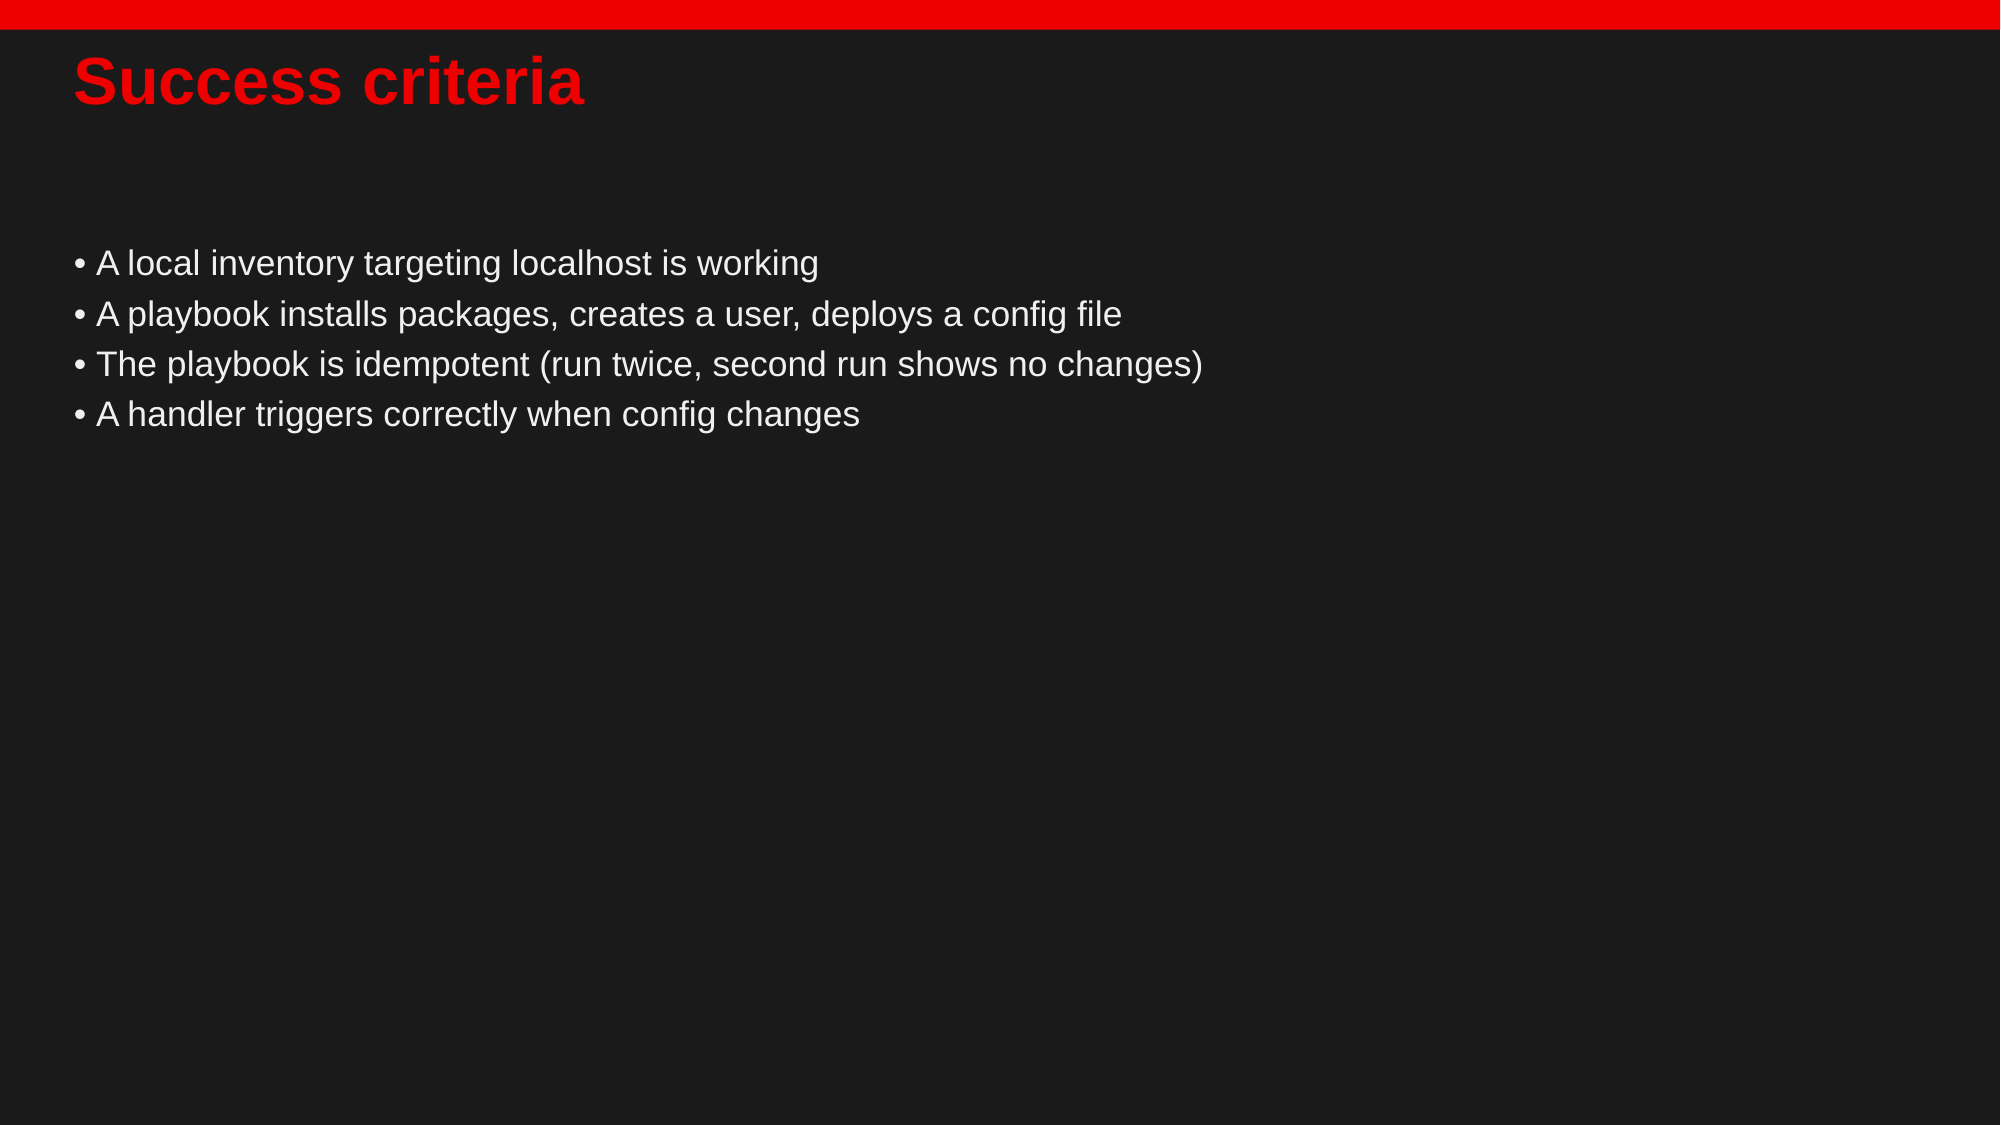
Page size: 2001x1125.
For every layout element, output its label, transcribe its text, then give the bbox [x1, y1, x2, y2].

text_box Success criteria [59, 36, 1942, 208]
text_box [0, 0, 2001, 30]
text_box • A local inventory targeting localhost is working • A playbook installs packages, creates a user, deploys a config file • The playbook is idempotent (run twice, second run shows no changes) • A handler triggers correctly when config changes [59, 236, 1942, 1037]
